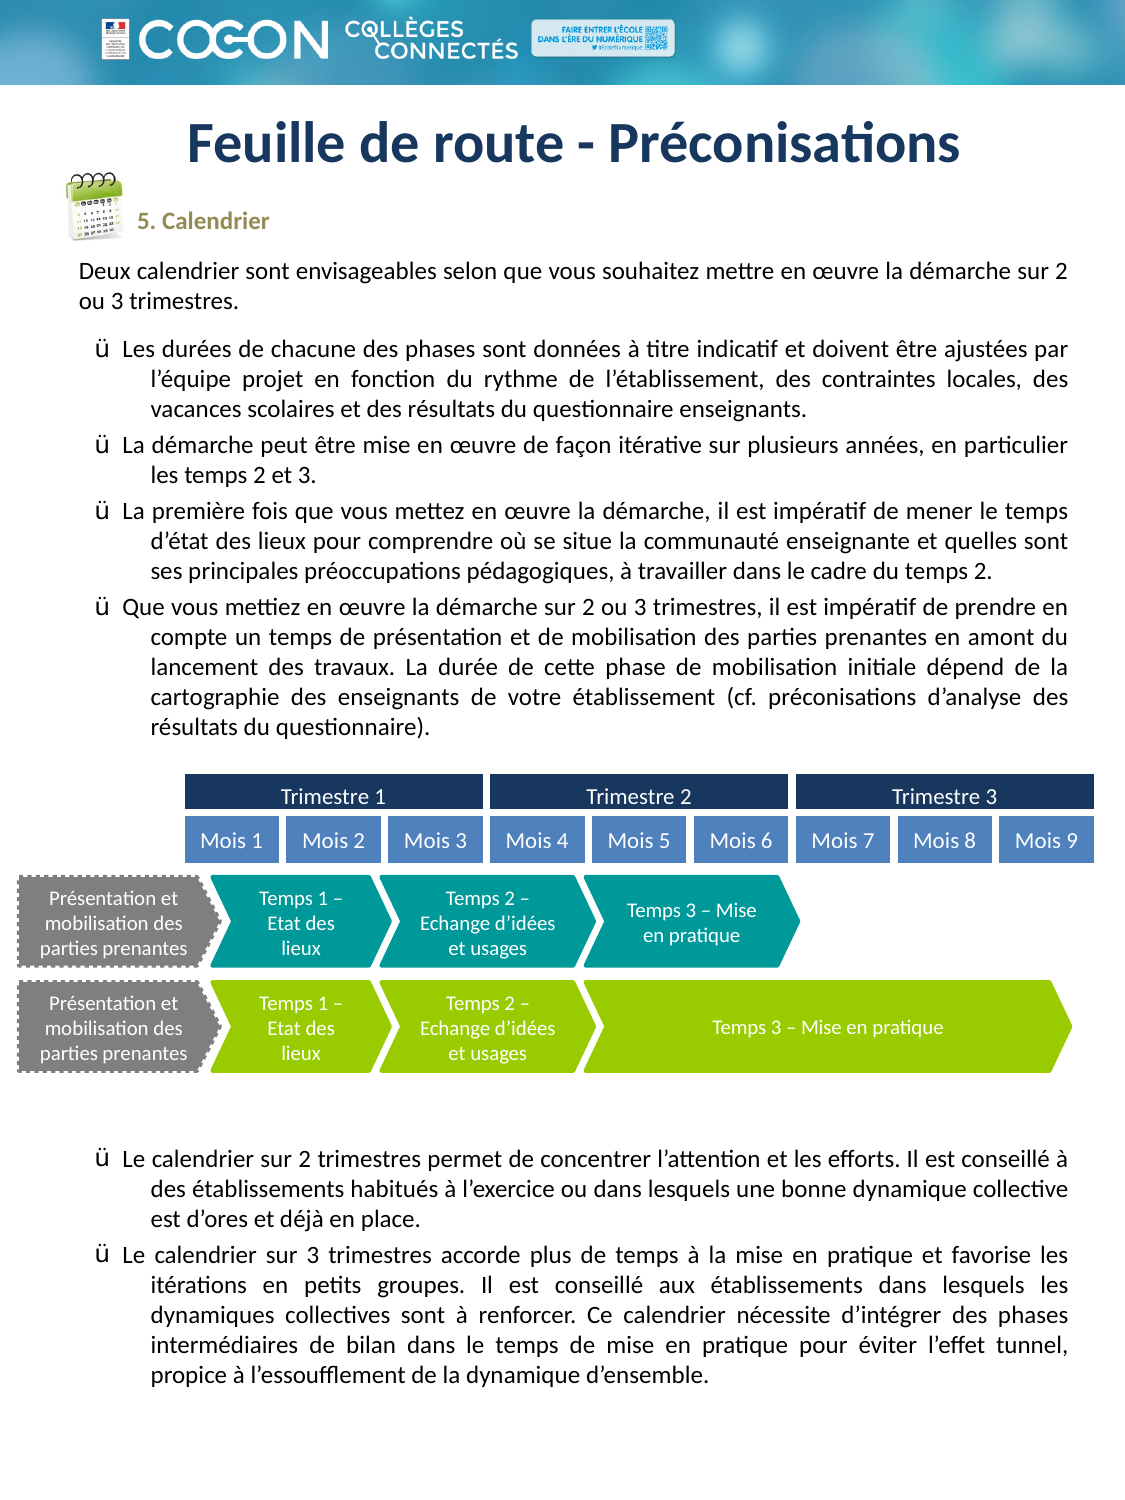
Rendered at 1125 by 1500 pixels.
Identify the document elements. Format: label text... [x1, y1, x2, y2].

text_box Mois 7 [796, 816, 890, 863]
text_box 5. Calendrier Deux calendrier sont envisageables selon que vous souhaitez mettre en œuvre la démarche sur 2 ou 3 trimestres. Les durées de chacune des phases sont données à titre indicatif et doivent être ajustées par l’équipe projet en fonction du rythme de l’établissement, des contraintes locales, des vacances scolaires et des résultats du questionnaire enseignants. La démarche peut être mise en œuvre de façon itérative sur plusieurs années, en particulier les temps 2 et 3. La première fois que vous mettez en œuvre la démarche, il est impératif de mener le temps d’état des lieux pour comprendre où se situe la communauté enseignante et quelles sont ses principales préoccupations pédagogiques, à travailler dans le cadre du temps 2. Que vous mettiez en œuvre la démarche sur 2 ou 3 trimestres, il est impératif de prendre en compte un temps de présentation et de mobilisation des parties prenantes en amont du lancement des travaux. La durée de cette phase de mobilisation initiale dépend de la cartographie des enseignants de votre établissement (cf. préconisations d’analyse des résultats du questionnaire). [48, 183, 1086, 762]
text_box Trimestre 2 [490, 774, 788, 809]
title Feuille de route - Préconisations [0, 88, 1125, 190]
text_box Mois 2 [286, 816, 381, 863]
text_box Mois 8 [898, 816, 992, 863]
text_box Temps 3 – Mise en pratique [585, 982, 1071, 1071]
picture [60, 170, 132, 242]
text_box Mois 6 [694, 816, 788, 863]
text_box Le calendrier sur 2 trimestres permet de concentrer l’attention et les efforts. Il est conseillé à des établissements habitués à l’exercice ou dans lesquels une bonne dynamique collective est d’ores et déjà en place. Le calendrier sur 3 trimestres accorde plus de temps à la mise en pratique et favorise les itérations en petits groupes. Il est conseillé aux établissements dans lesquels les dynamiques collectives sont à renforcer. Ce calendrier nécessite d’intégrer des phases intermédiaires de bilan dans le temps de mise en pratique pour éviter l’effet tunnel, propice à l’essoufflement de la dynamique d’ensemble. [48, 1116, 1086, 1434]
text_box Trimestre 3 [796, 774, 1094, 809]
text_box Temps 1 – Etat des lieux [212, 877, 390, 966]
text_box Mois 3 [388, 816, 483, 863]
text_box Mois 1 [185, 816, 279, 863]
text_box Trimestre 1 [185, 774, 483, 809]
text_box Présentation et mobilisation des parties prenantes [19, 877, 220, 966]
text_box Temps 3 – Mise en pratique [585, 877, 799, 966]
text_box Temps 2 – Echange d’idées et usages [381, 877, 595, 966]
text_box Mois 5 [592, 816, 686, 863]
picture [0, 0, 1125, 85]
text_box Mois 4 [490, 816, 585, 863]
text_box Temps 1 – Etat des lieux [212, 982, 390, 1071]
text_box Mois 9 [999, 816, 1094, 863]
text_box Présentation et mobilisation des parties prenantes [19, 982, 220, 1071]
text_box Temps 2 – Echange d’idées et usages [381, 982, 595, 1071]
